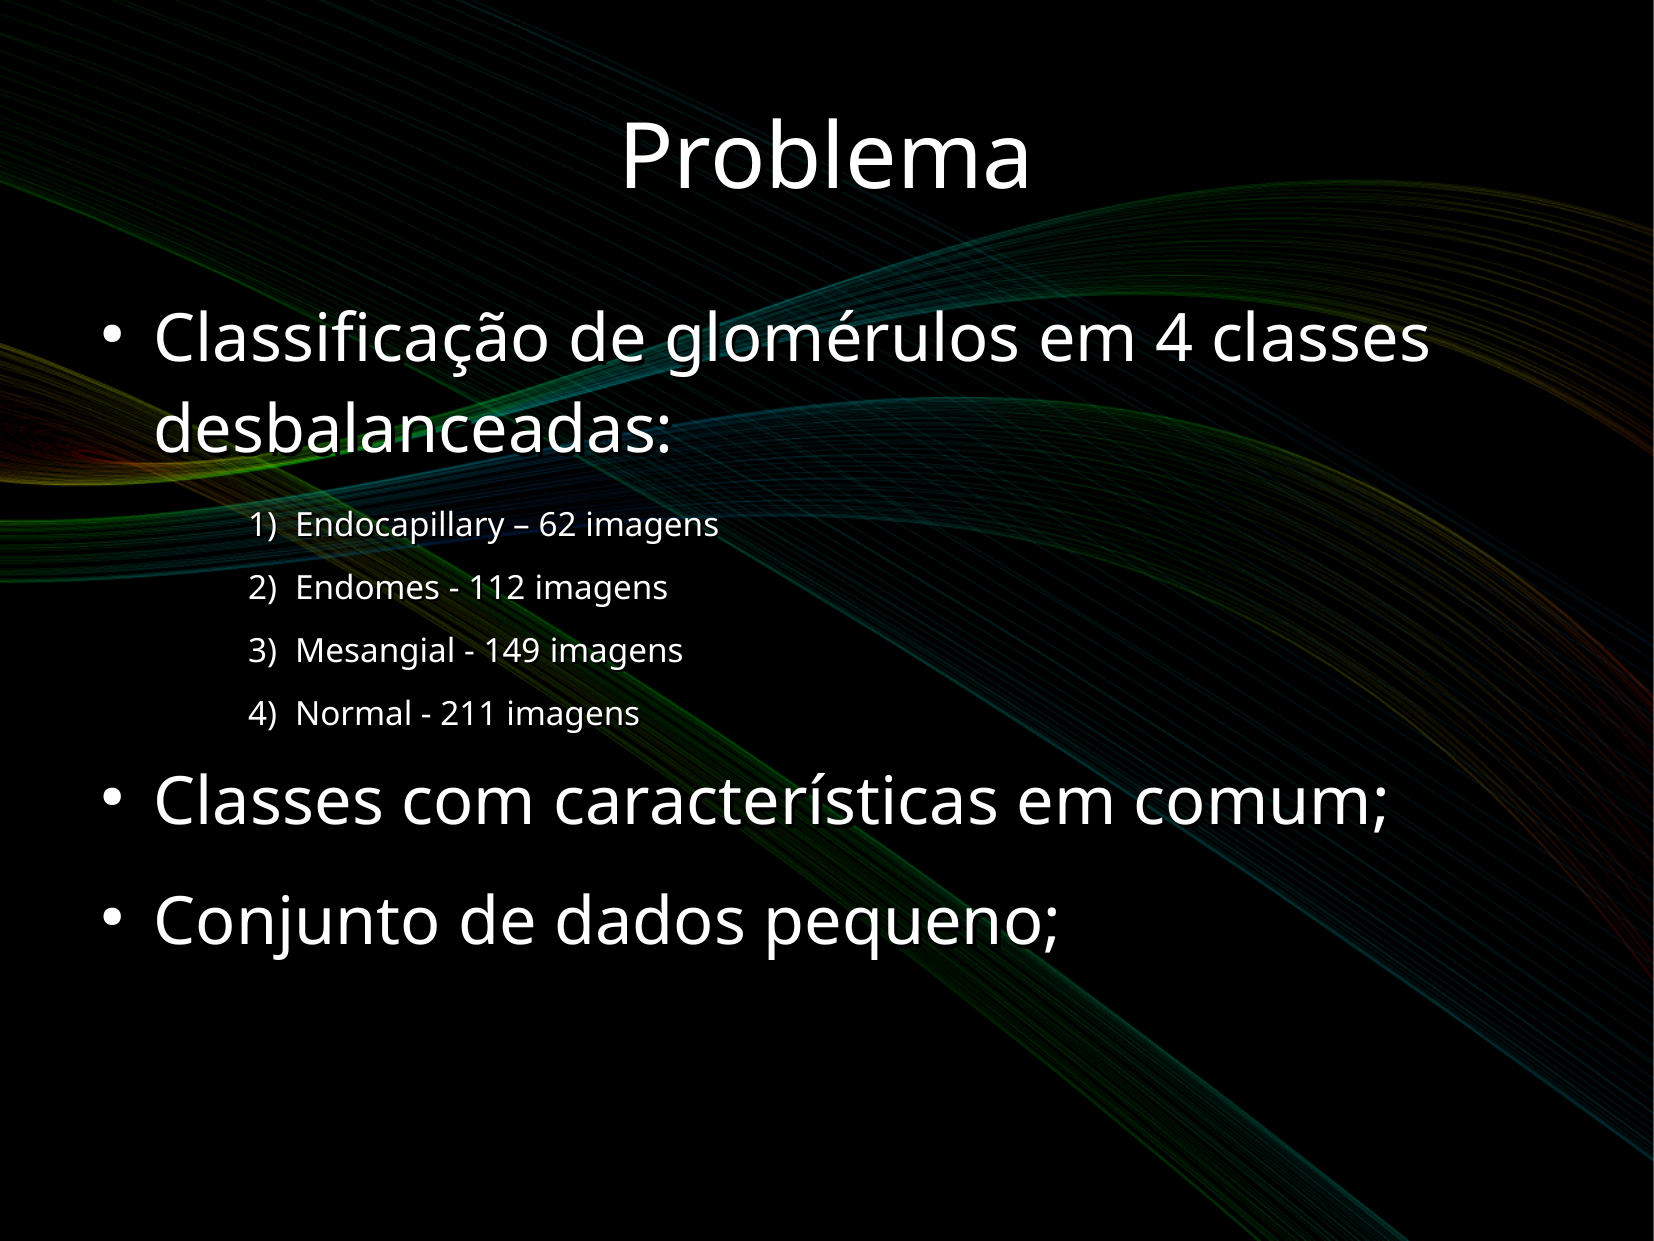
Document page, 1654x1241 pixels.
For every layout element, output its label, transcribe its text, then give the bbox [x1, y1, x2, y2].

list Classificação de glomérulos em 4 classes desbalanceadas: Endocapillary – 62 imagens Endomes - 112 imagens Mesangial - 149 imagens Normal - 211 imagens Classes com características em comum; Conjunto de dados pequeno; [82, 290, 1571, 1010]
title Problema [82, 49, 1571, 257]
picture [0, 0, 1654, 1241]
